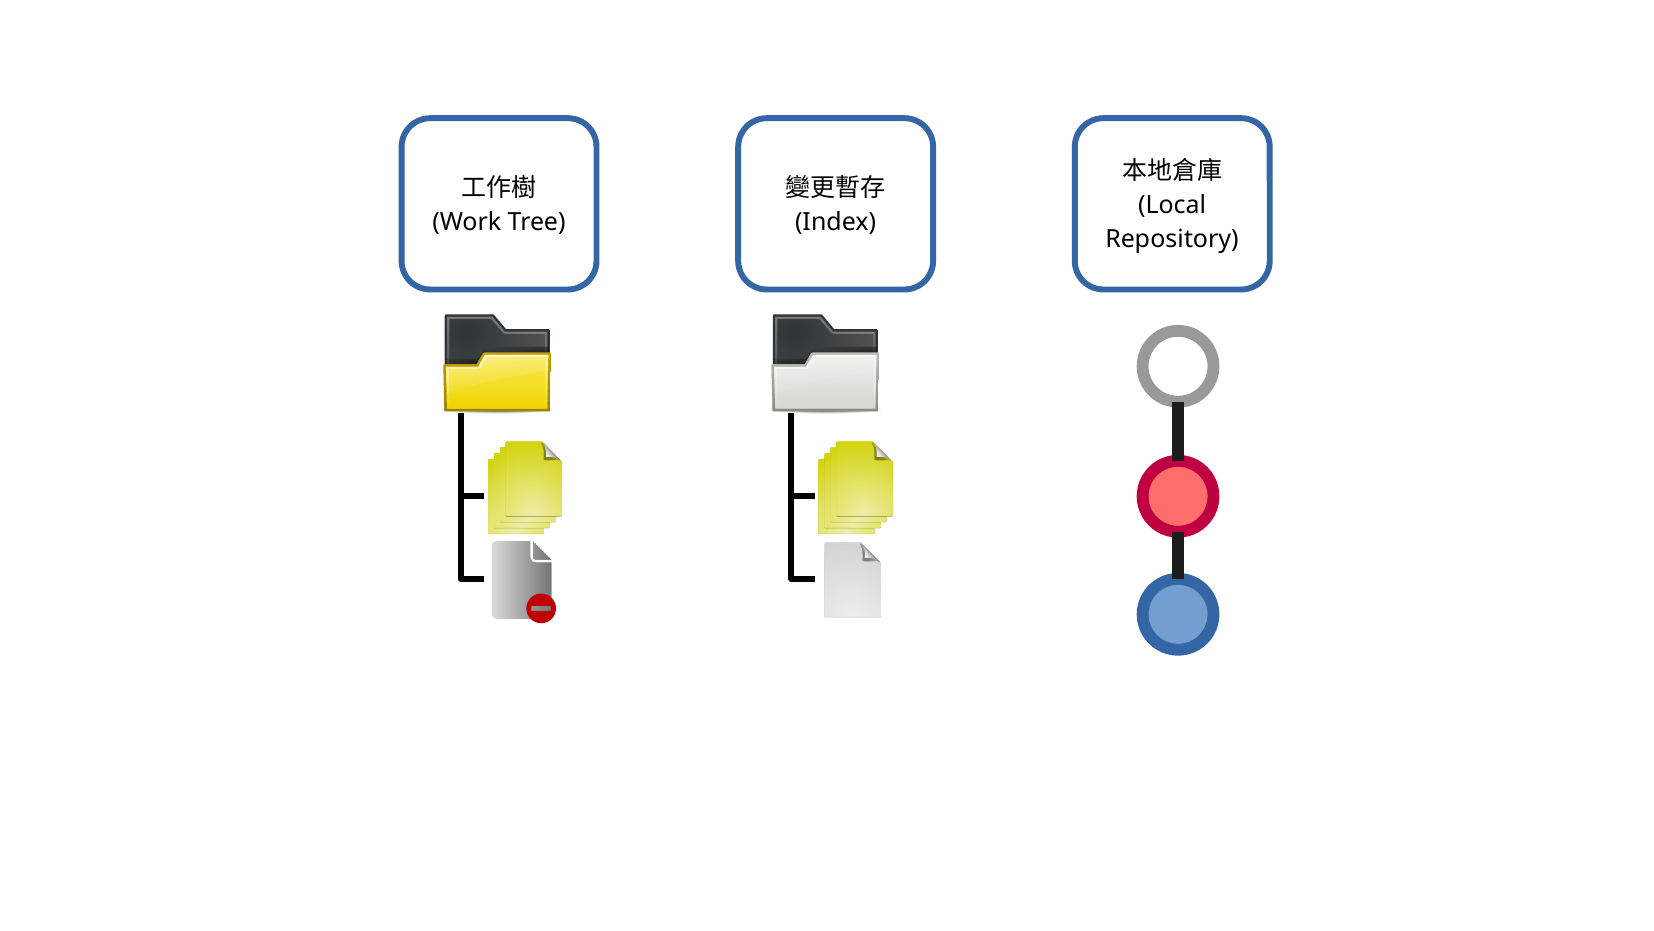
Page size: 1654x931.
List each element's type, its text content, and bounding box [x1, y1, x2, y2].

text_box 本地倉庫 (Local Repository) [1074, 118, 1270, 290]
picture [805, 437, 907, 622]
text_box 變更暫存 (Index) [738, 118, 934, 290]
picture [439, 305, 555, 420]
text_box [1142, 461, 1214, 532]
picture [768, 305, 883, 420]
text_box [1142, 579, 1214, 650]
text_box [1142, 330, 1214, 402]
picture [474, 437, 576, 628]
text_box 工作樹 (Work Tree) [401, 118, 597, 290]
